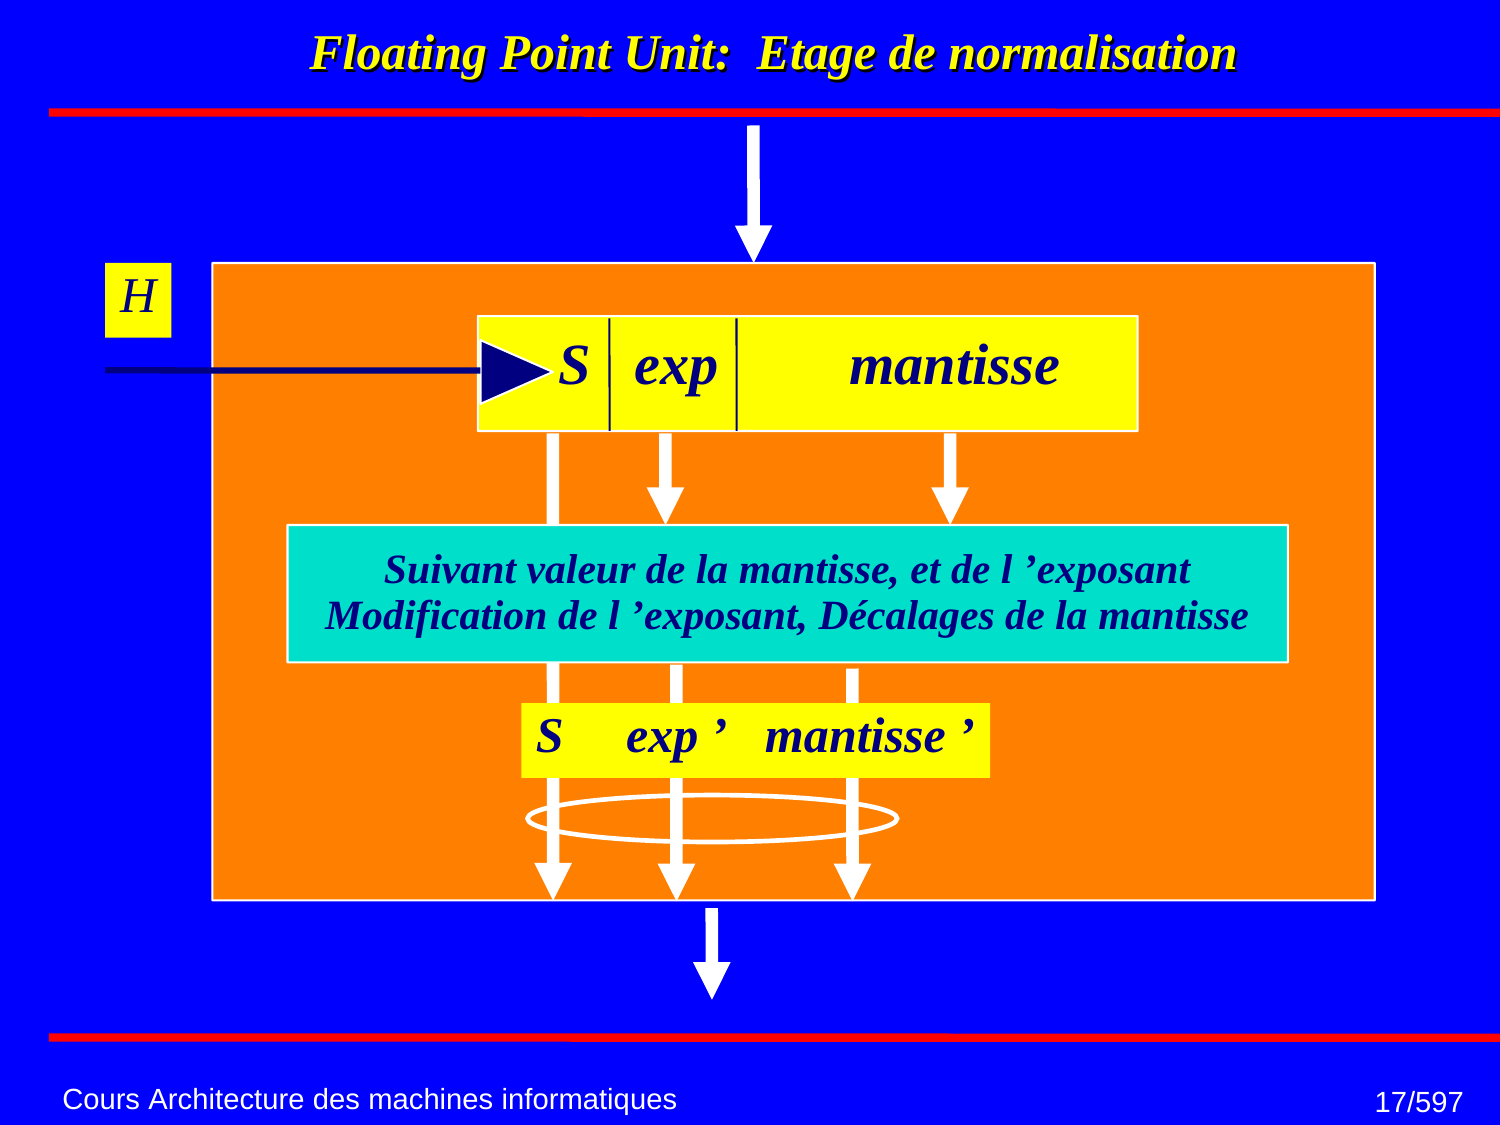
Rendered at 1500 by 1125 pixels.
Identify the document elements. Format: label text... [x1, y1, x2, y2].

text_box H [105, 263, 172, 331]
text_box [560, 799, 670, 839]
text_box [859, 807, 894, 830]
text_box S exp ’ mantisse ’ [521, 703, 991, 771]
title Floating Point Unit: Etage de normalisation [141, 15, 1406, 88]
text_box [678, 838, 851, 901]
text_box S exp mantisse [611, 328, 1076, 405]
text_box [683, 798, 846, 839]
text_box [554, 835, 675, 901]
text_box [105, 331, 172, 338]
text_box [212, 263, 1375, 901]
text_box [531, 812, 546, 826]
text_box Suivant valeur de la mantisse, et de l ’exposant Modification de l ’exposant, Décalages de la mantisse [310, 541, 1265, 647]
text_box S exp mantisse [481, 328, 608, 405]
